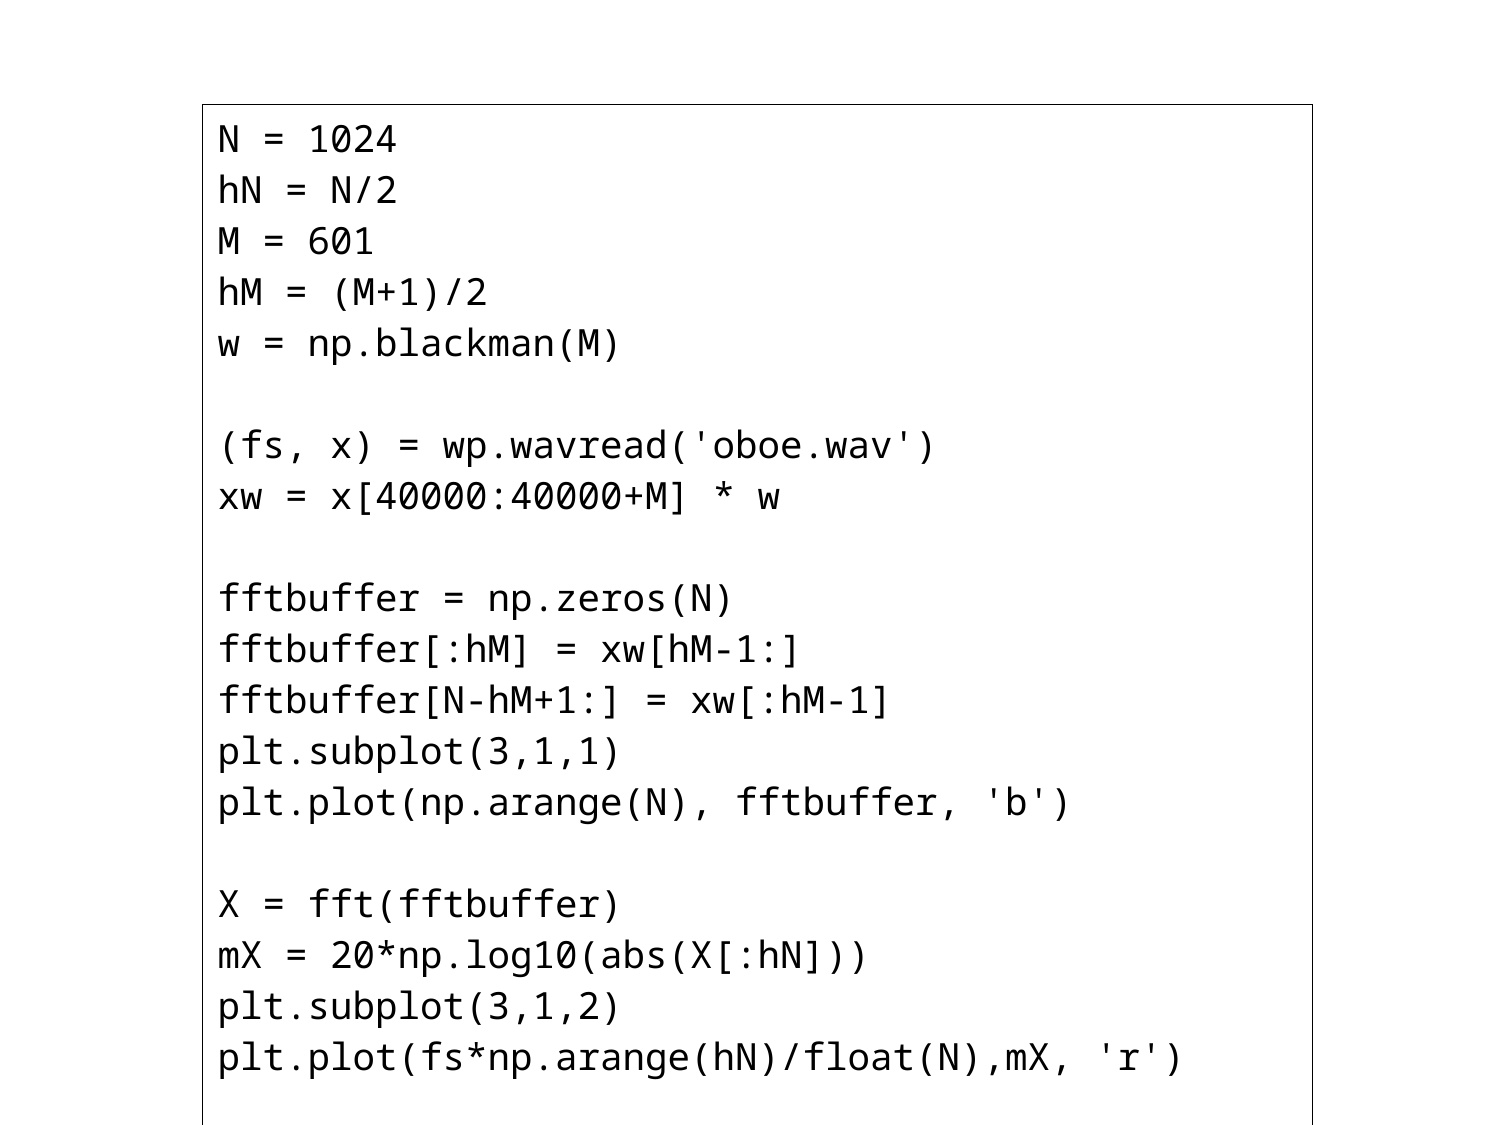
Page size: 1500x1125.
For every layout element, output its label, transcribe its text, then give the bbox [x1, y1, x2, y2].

text_box N = 1024 hN = N/2 M = 601 hM = (M+1)/2 w = np.blackman(M) (fs, x) = wp.wavread('oboe.wav') xw = x[40000:40000+M] * w fftbuffer = np.zeros(N) fftbuffer[:hM] = xw[hM-1:] fftbuffer[N-hM+1:] = xw[:hM-1] plt.subplot(3,1,1) plt.plot(np.arange(N), fftbuffer, 'b') X = fft(fftbuffer) mX = 20*np.log10(abs(X[:hN])) plt.subplot(3,1,2) plt.plot(fs*np.arange(hN)/float(N),mX, 'r') pX = np.unwrap(np.angle(X[0:hN])) plt.subplot(3,1,3) plt.plot(fs*np.arange(hN)/float(N),pX, 'g') [202, 104, 1313, 983]
